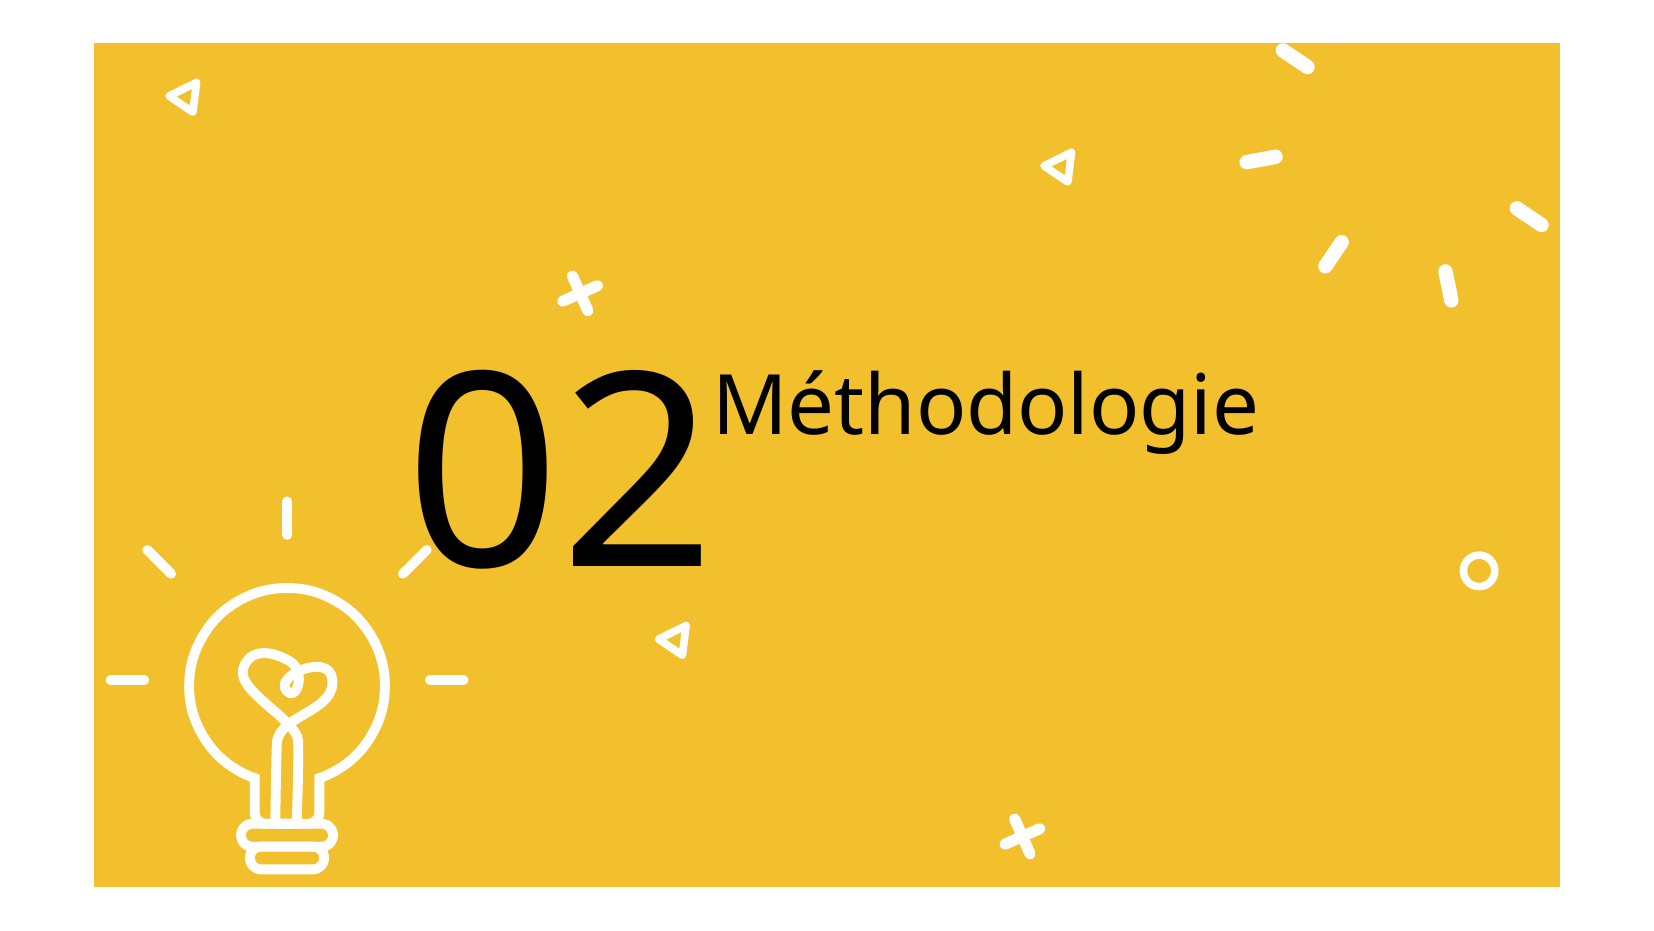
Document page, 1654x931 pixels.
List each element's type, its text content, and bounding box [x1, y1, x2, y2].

title 02 [405, 276, 751, 646]
title Méthodologie [751, 345, 1433, 459]
